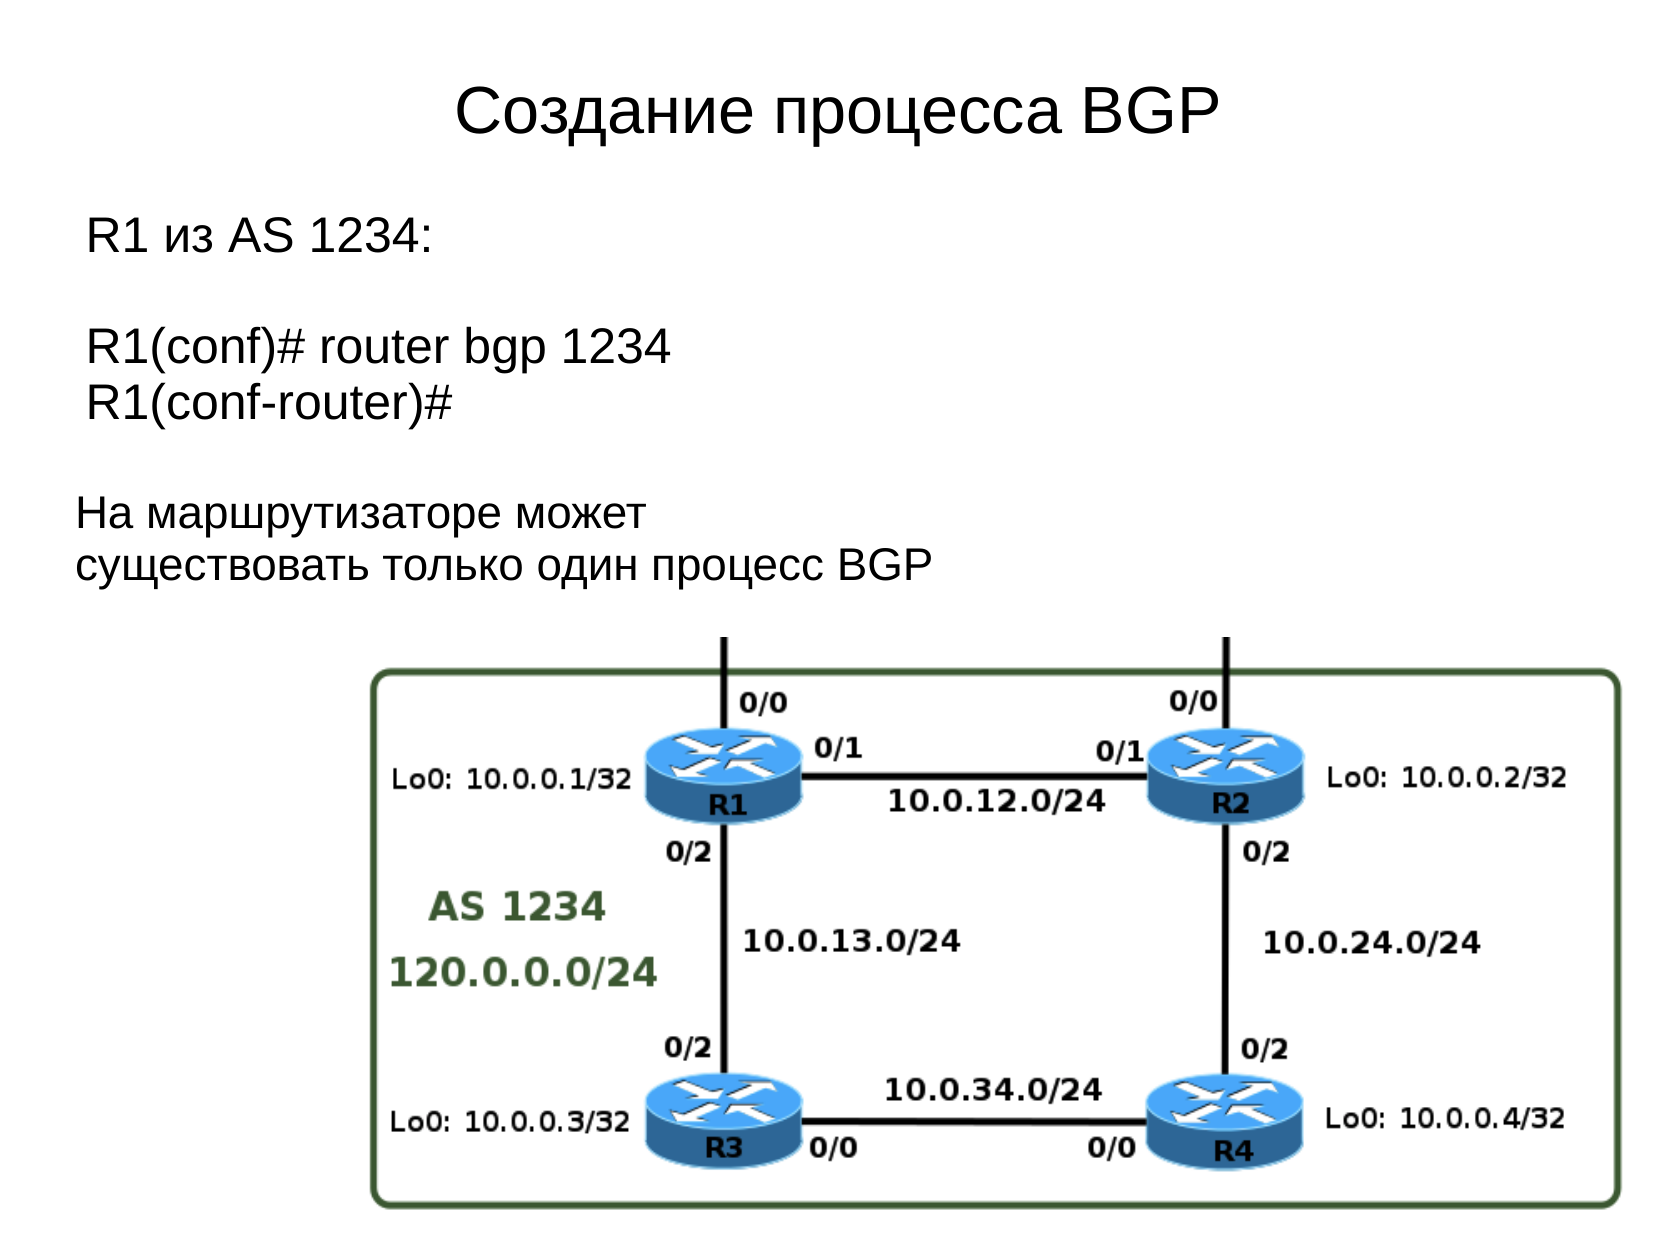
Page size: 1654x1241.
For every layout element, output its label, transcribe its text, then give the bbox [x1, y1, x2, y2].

title Создание процесса BGP [82, 34, 1571, 150]
subtitle R1 из AS 1234: R1(conf)# router bgp 1234 R1(conf-router)# [82, 187, 910, 451]
picture [337, 637, 1654, 1241]
list На маршрутизаторе может существовать только один процесс BGP [75, 487, 944, 638]
